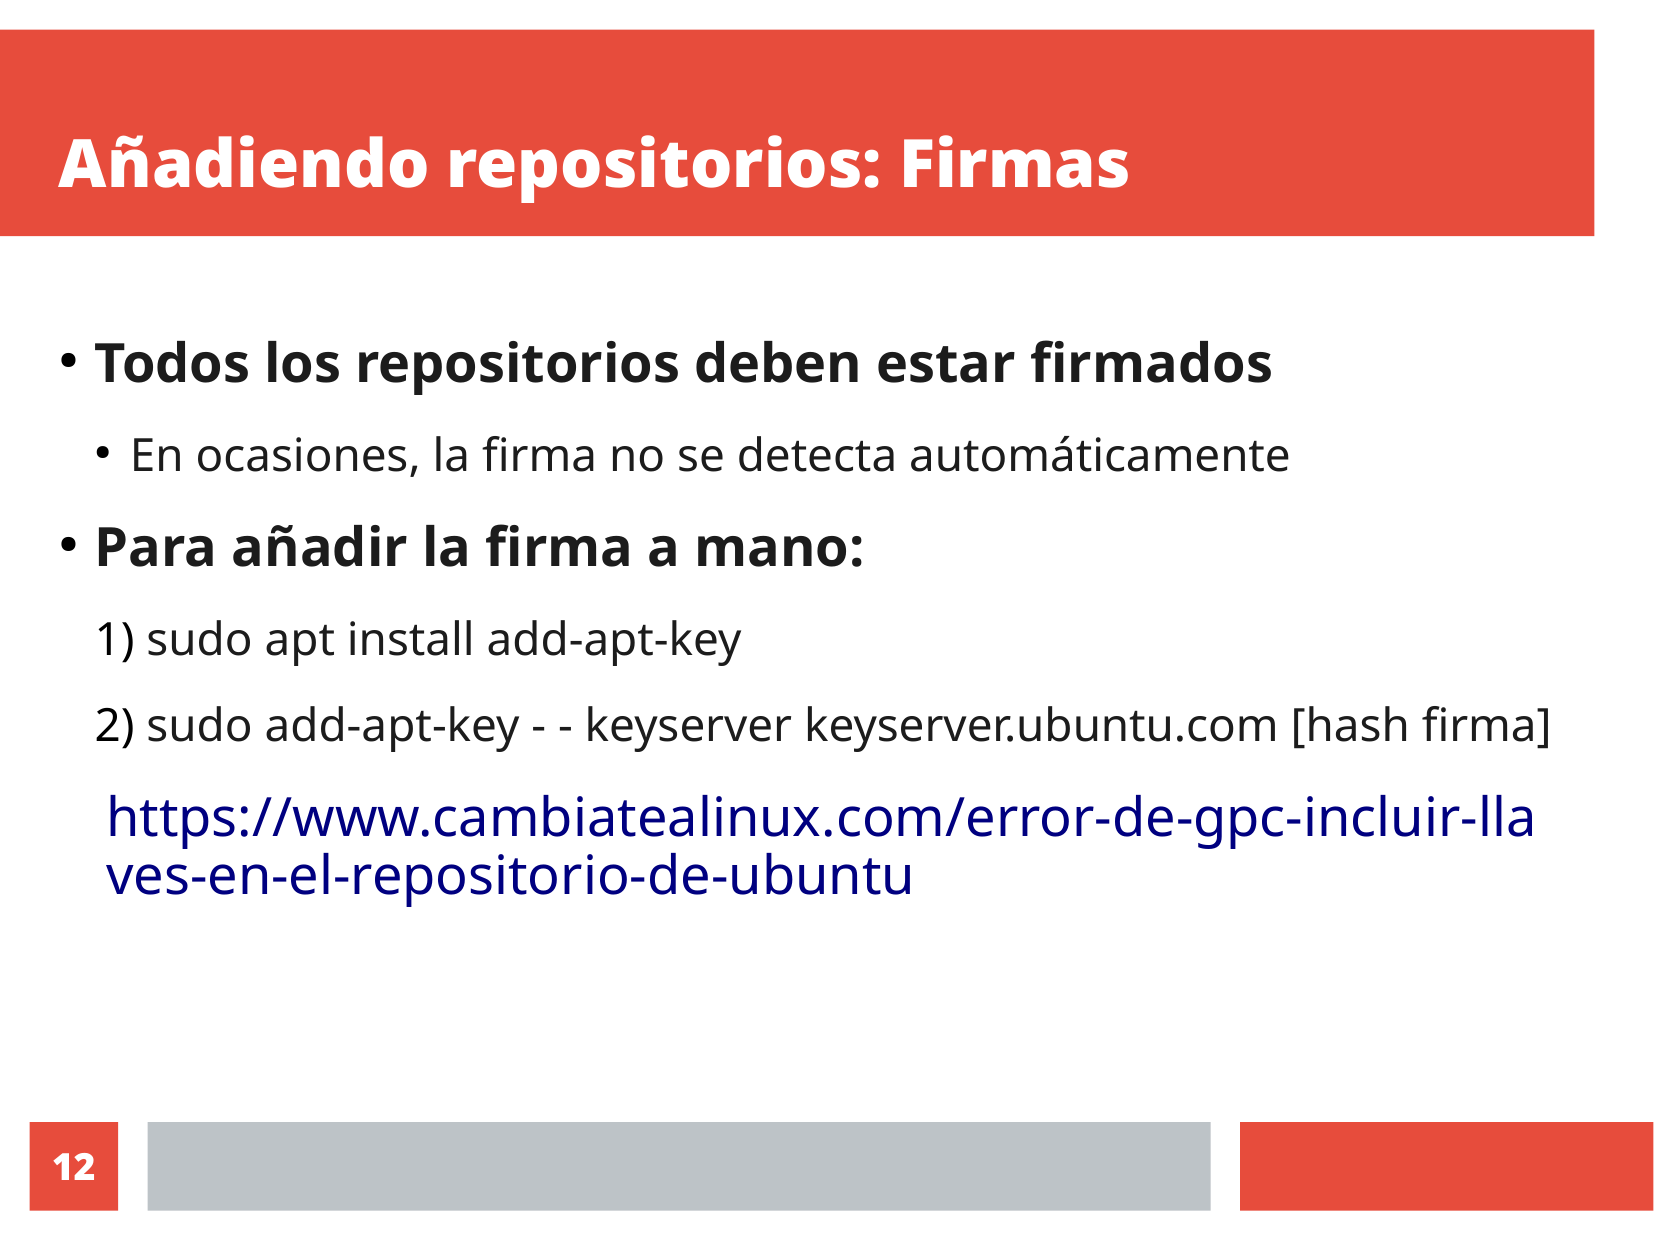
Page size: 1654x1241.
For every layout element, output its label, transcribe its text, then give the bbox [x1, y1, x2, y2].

list Todos los repositorios deben estar firmados En ocasiones, la firma no se detecta automáticamente Para añadir la firma a mano: sudo apt install add-apt-key sudo add-apt-key - - keyserver keyserver.ubuntu.com [hash firma] https://www.cambiatealinux.com/error-de-gpc-incluir-llaves-en-el-repositorio-de-ubuntu [59, 324, 1565, 1093]
title Añadiendo repositorios: Firmas [59, 59, 1595, 207]
